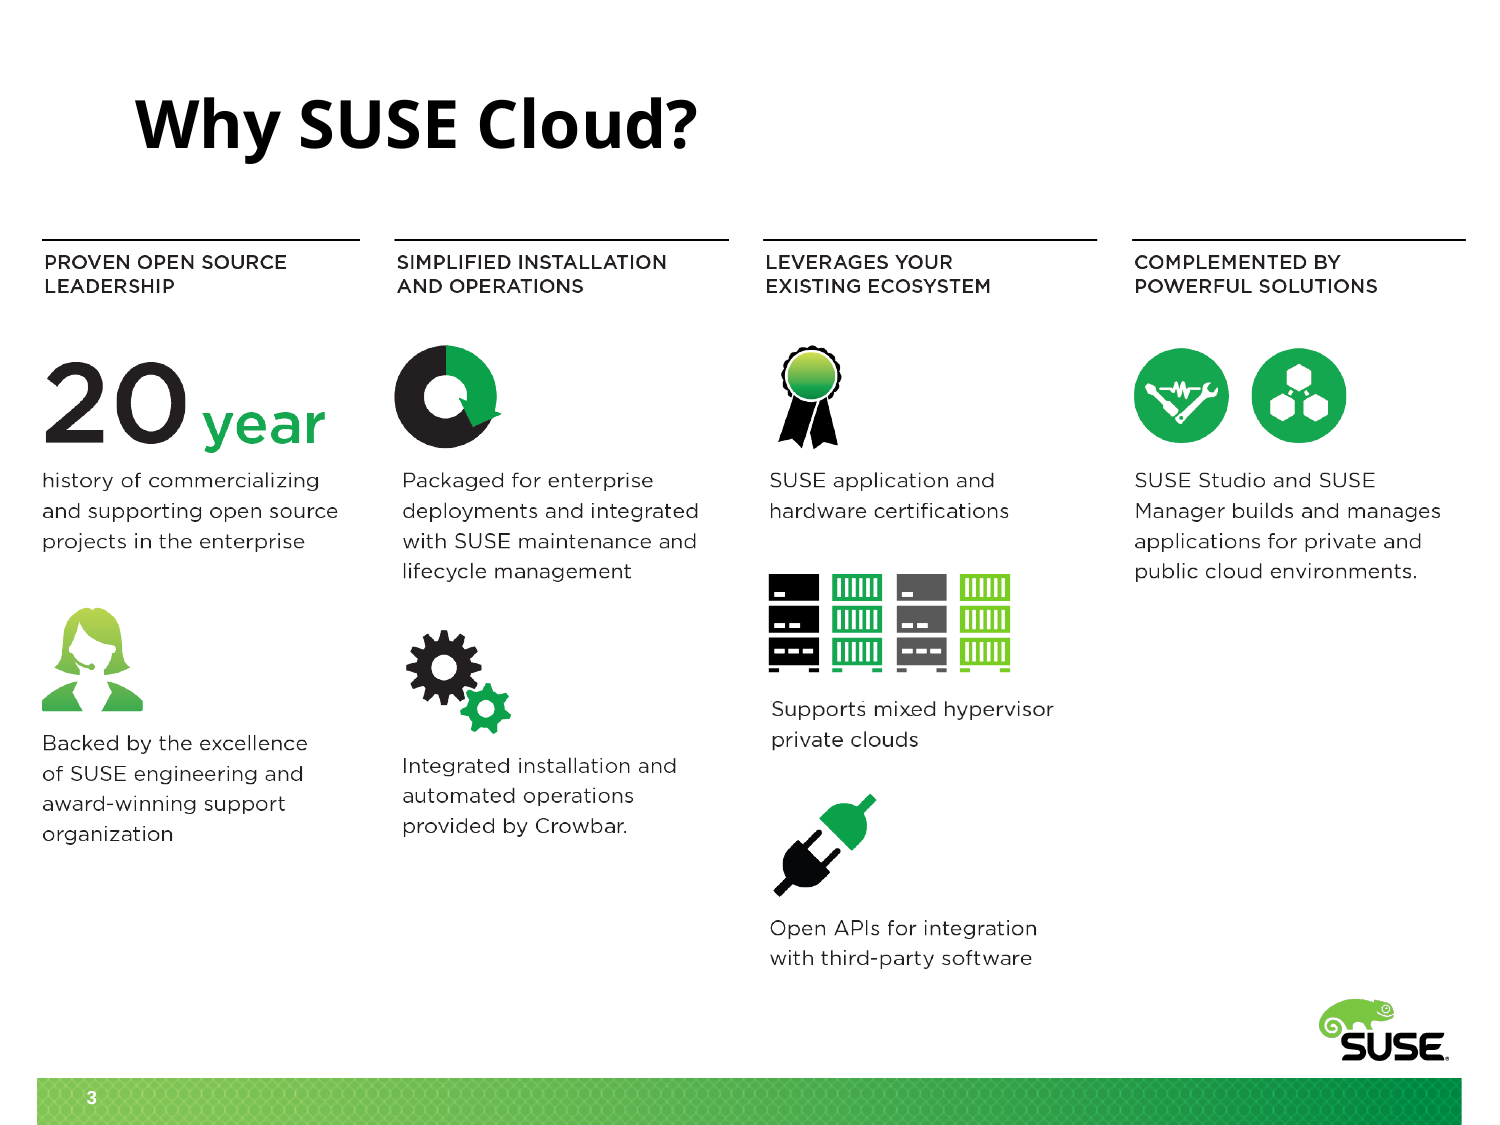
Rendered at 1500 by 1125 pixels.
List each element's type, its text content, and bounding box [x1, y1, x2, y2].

picture [1319, 999, 1449, 1061]
picture [37, 1078, 1462, 1125]
title Why SUSE Cloud? [135, 42, 1372, 205]
picture [40, 239, 1466, 970]
